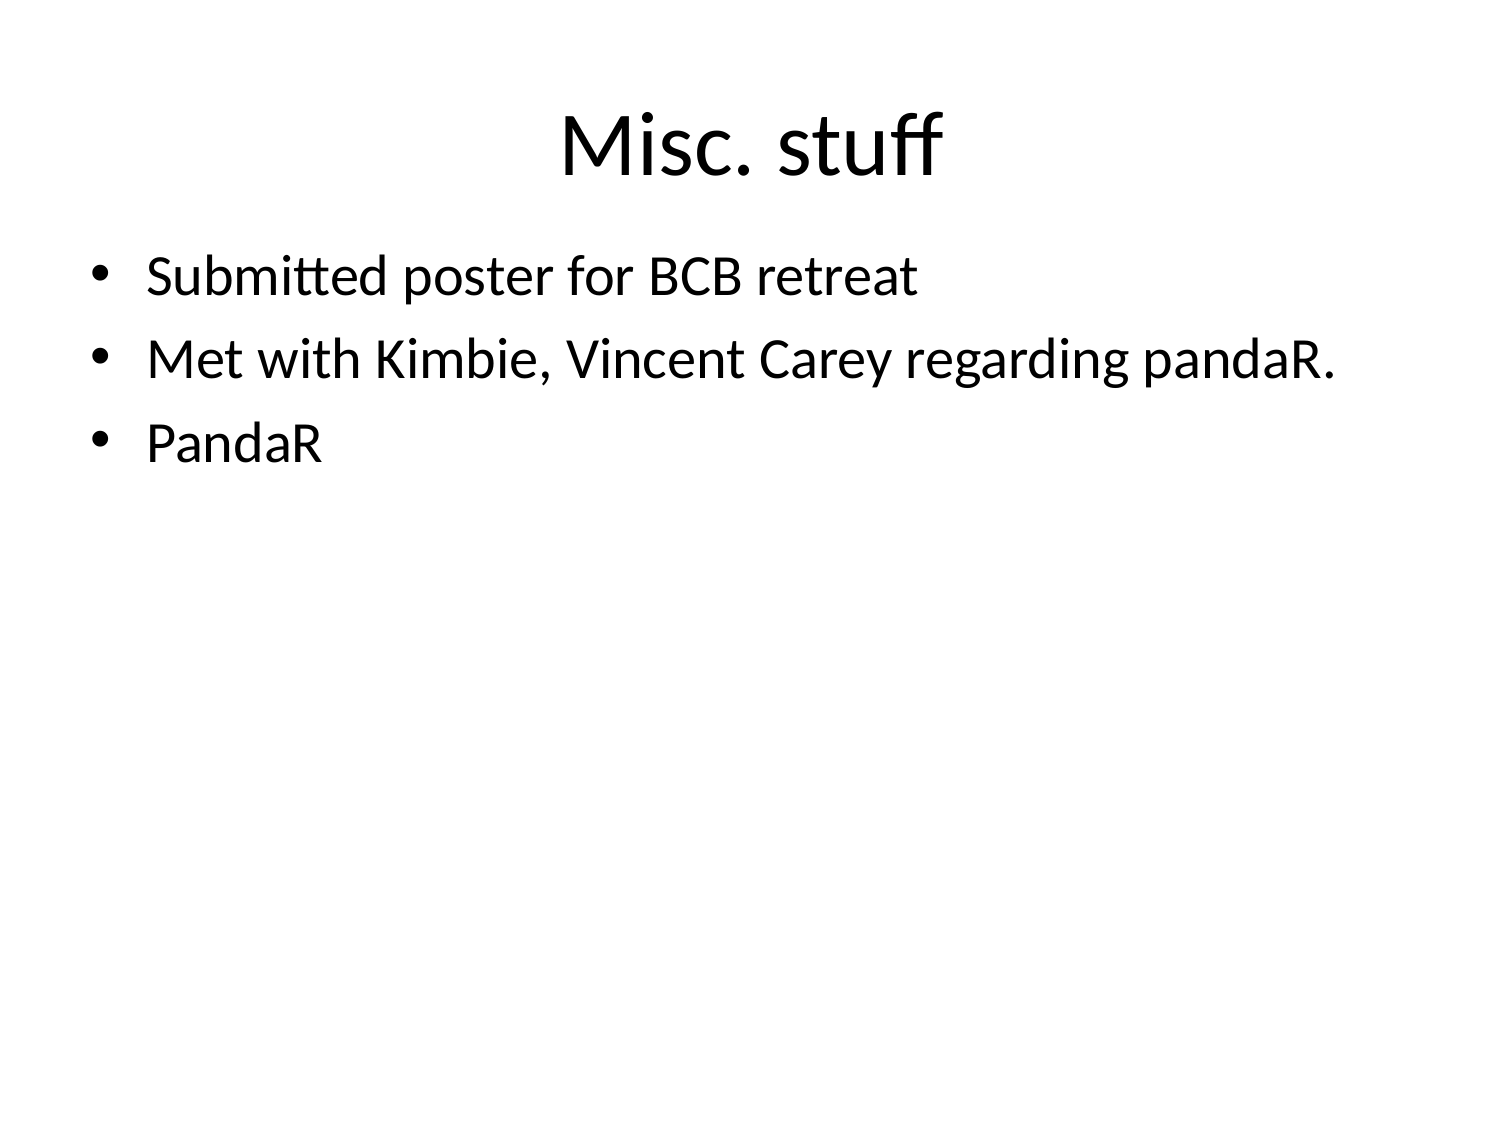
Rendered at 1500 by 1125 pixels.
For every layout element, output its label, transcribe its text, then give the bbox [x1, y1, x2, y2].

title Misc. stuff [76, 45, 1427, 233]
list Submitted poster for BCB retreat Met with Kimbie, Vincent Carey regarding pandaR. PandaR [75, 230, 1425, 973]
